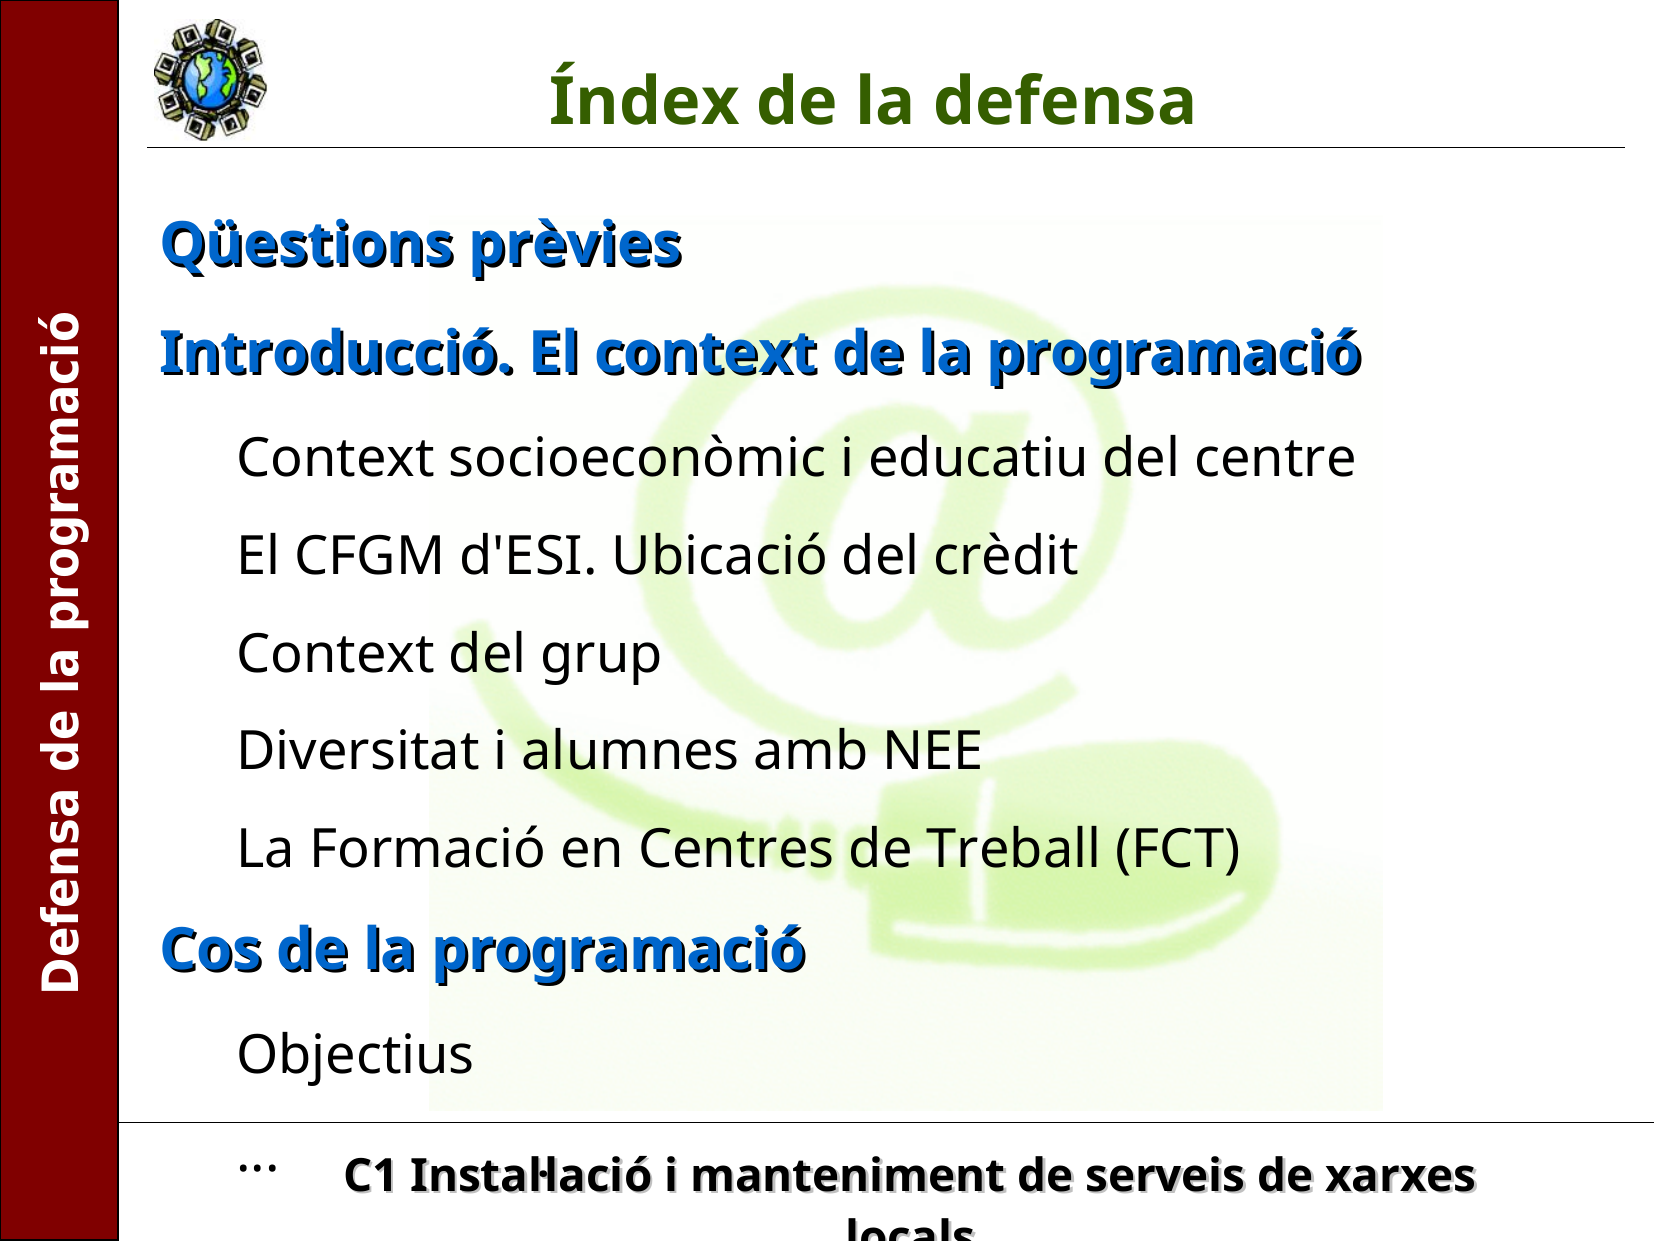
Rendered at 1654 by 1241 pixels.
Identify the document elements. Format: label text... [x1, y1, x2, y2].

title Índex de la defensa [129, 49, 1619, 148]
list Qüestions prèvies Introducció. El context de la programació Context socioeconòmic i educatiu del centre El CFGM d'ESI. Ubicació del crèdit Context del grup Diversitat i alumnes amb NEE La Formació en Centres de Treball (FCT) Cos de la programació Objectius ... [141, 201, 1630, 1037]
picture [154, 19, 268, 49]
picture [429, 1037, 1383, 1111]
